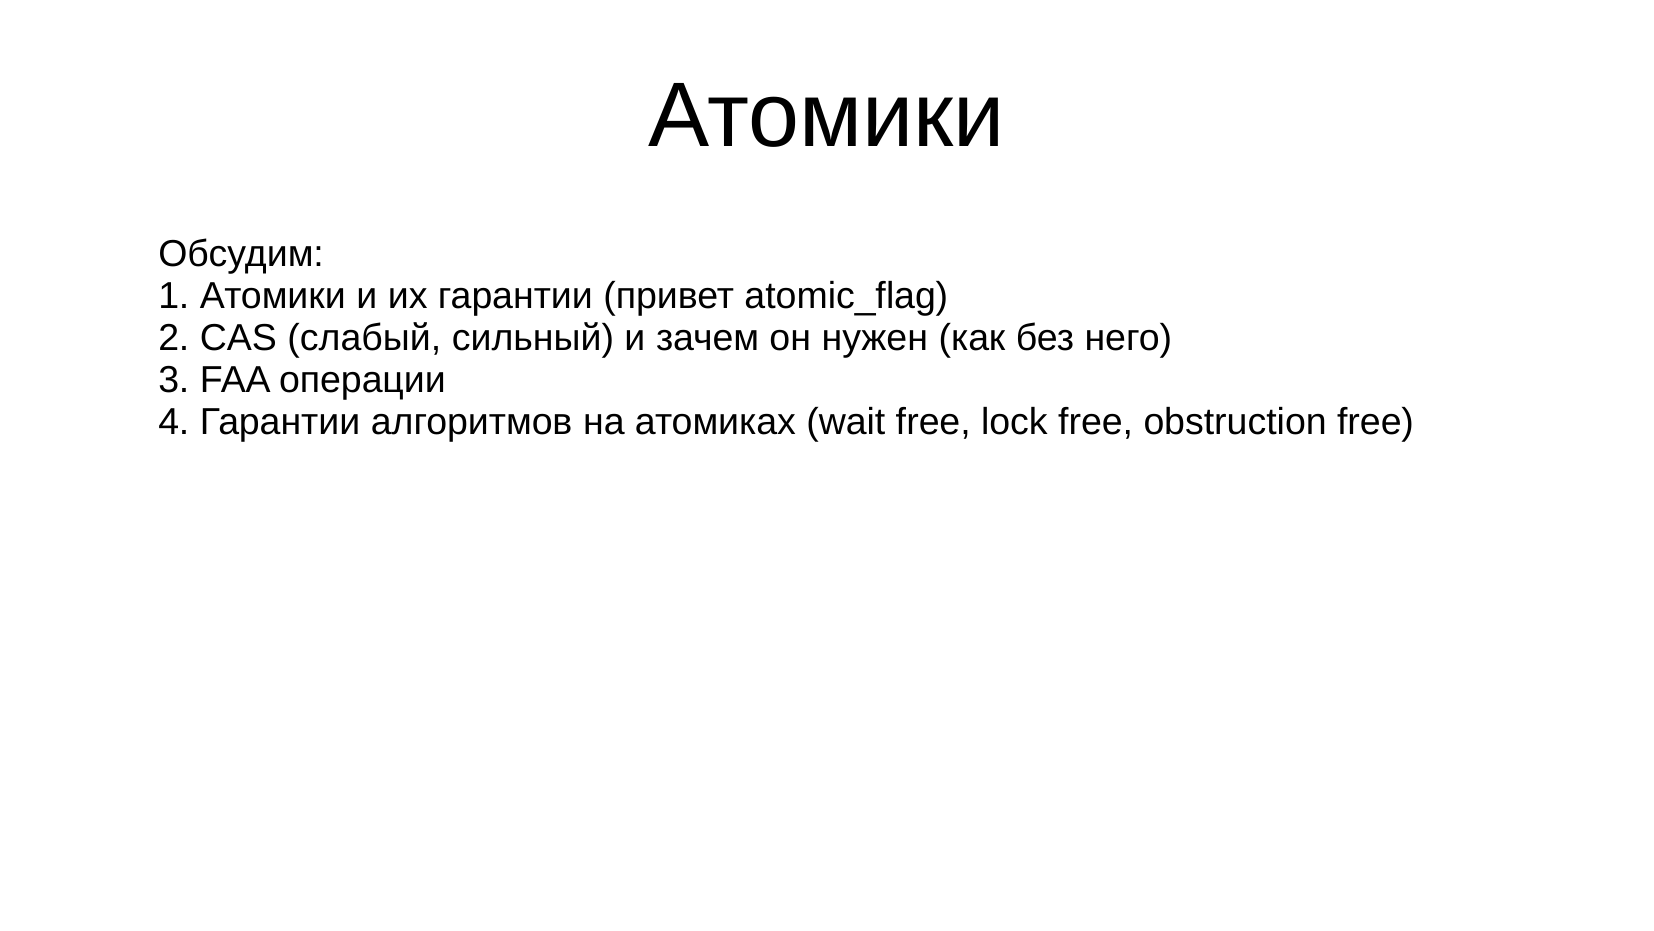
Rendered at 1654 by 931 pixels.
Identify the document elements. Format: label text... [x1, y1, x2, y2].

text_box Обсудим: 1. Атомики и их гарантии (привет atomic_flag) 2. CAS (слабый, сильный) и зачем он нужен (как без него) 3. FAA операции 4. Гарантии алгоритмов на атомиках (wait free, lock free, obstruction free) [143, 225, 1431, 492]
title Атомики [82, 37, 1571, 193]
